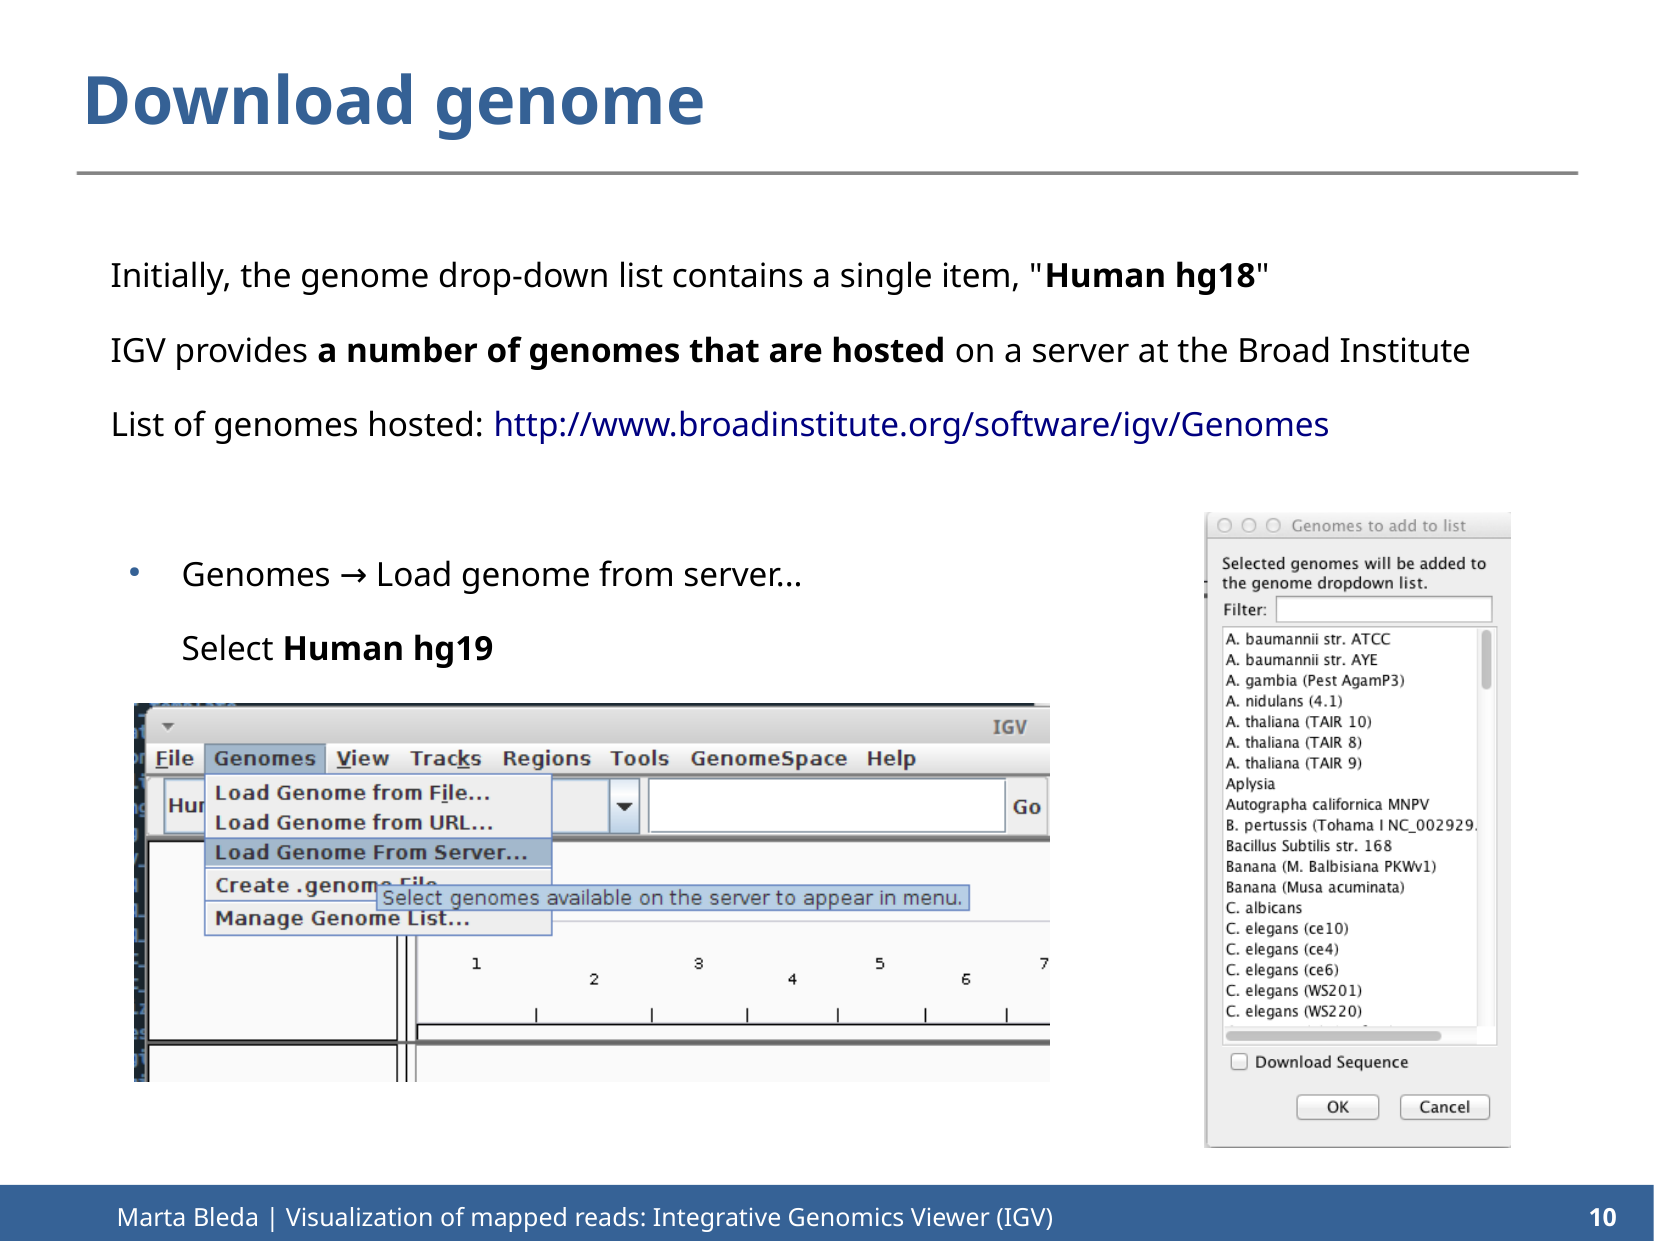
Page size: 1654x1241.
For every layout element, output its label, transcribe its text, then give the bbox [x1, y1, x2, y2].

picture [74, 170, 1580, 175]
picture [1204, 512, 1511, 1148]
list Initially, the genome drop-down list contains a single item, "Human hg18" IGV provides a number of genomes that are hosted on a server at the Broad Institute List of genomes hosted: http://www.broadinstitute.org/software/igv/Genomes Genomes → Load genome from server... Select Human hg19 [110, 251, 1548, 992]
picture [134, 703, 1050, 1082]
title Download genome [82, 49, 1571, 148]
